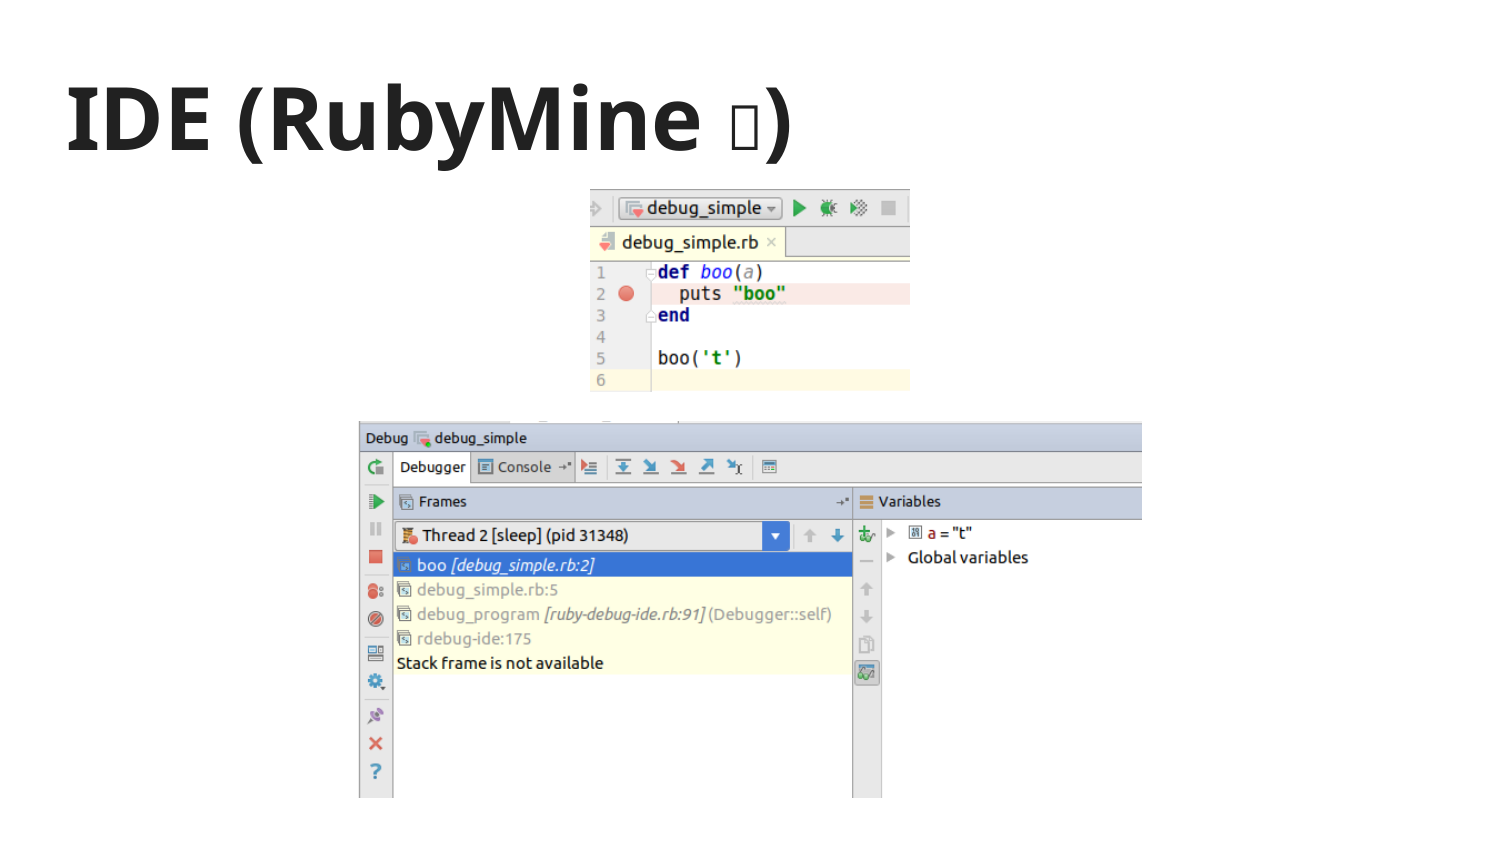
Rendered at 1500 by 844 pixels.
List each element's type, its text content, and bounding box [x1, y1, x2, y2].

picture [590, 189, 910, 392]
picture [358, 421, 1142, 798]
title IDE (RubyMine 💜) [51, 48, 1449, 180]
